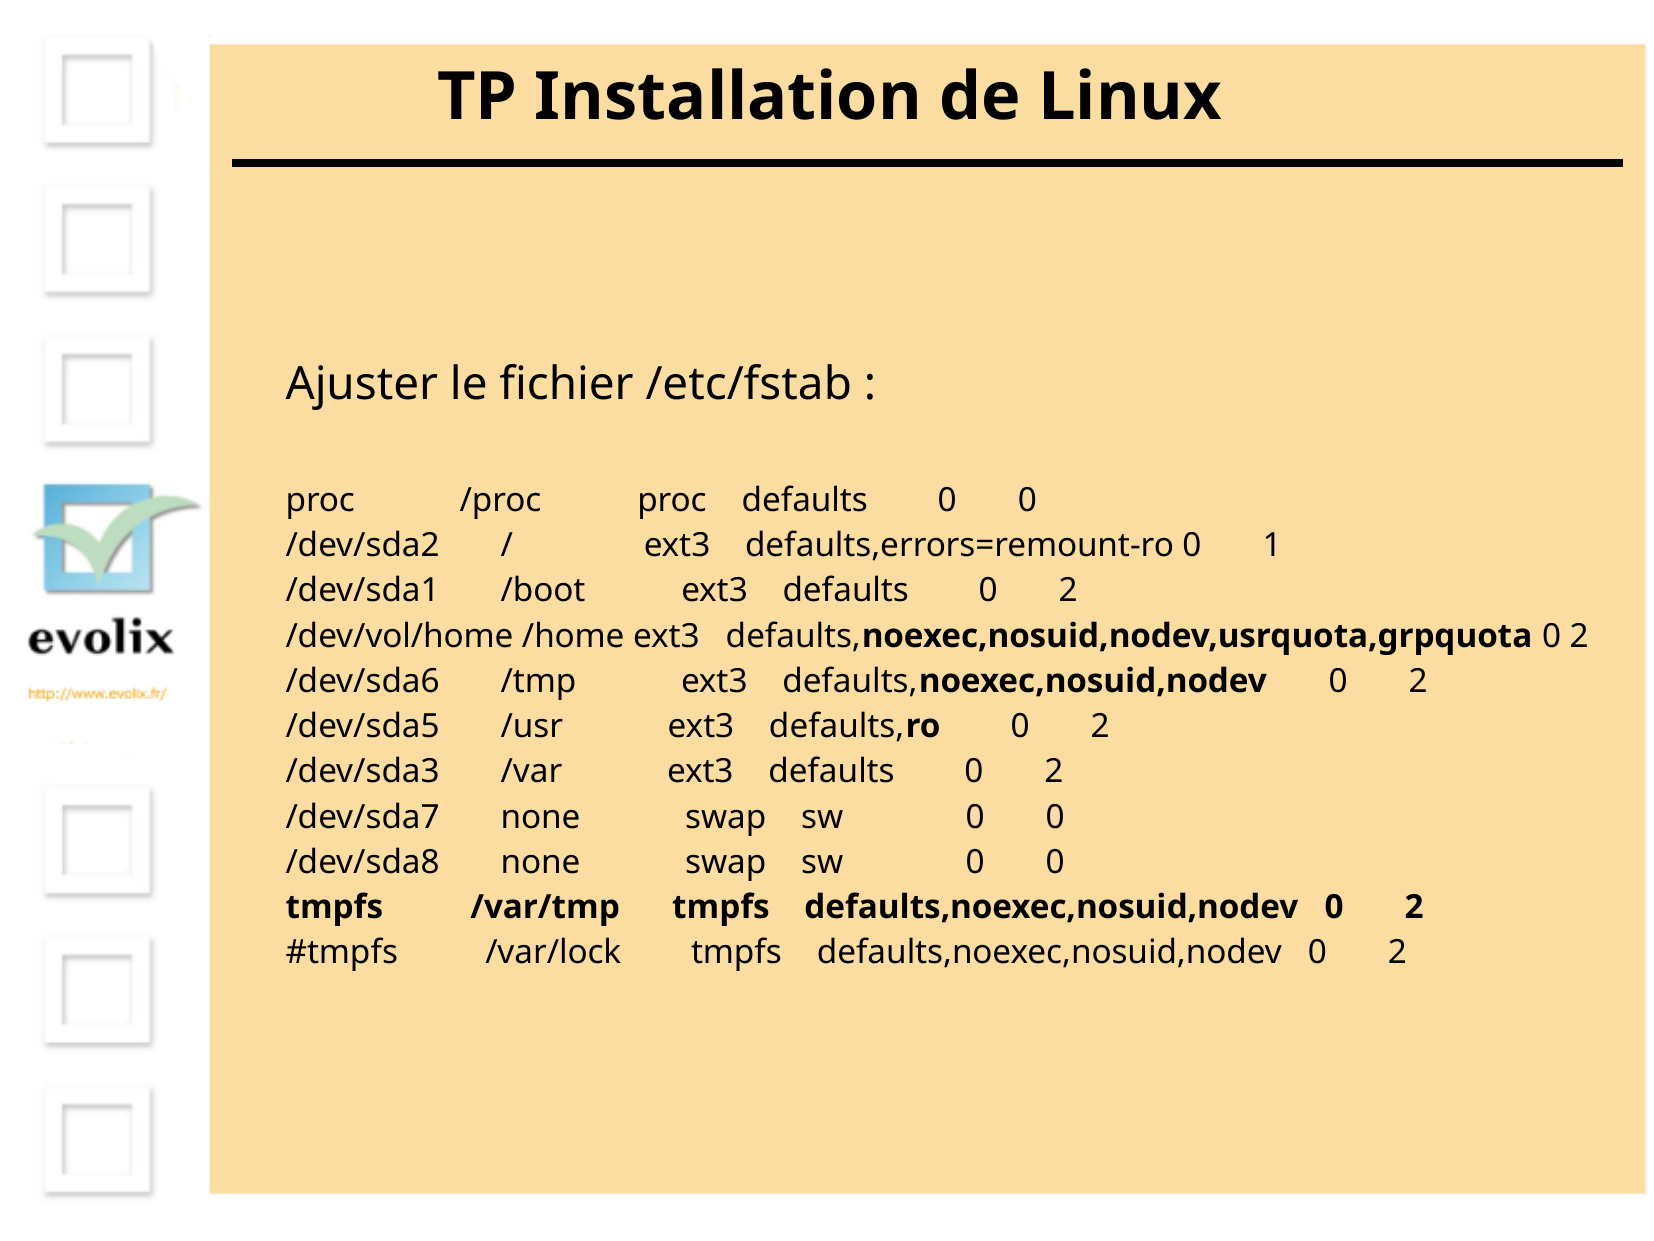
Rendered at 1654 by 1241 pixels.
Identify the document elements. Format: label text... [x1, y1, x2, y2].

picture [0, 35, 1654, 1204]
title TP Installation de Linux [21, 18, 1638, 169]
subtitle Ajuster le fichier /etc/fstab : proc /proc proc defaults 0 0 /dev/sda2 / ext3 defaults,errors=remount-ro 0 1 /dev/sda1 /boot ext3 defaults 0 2 /dev/vol/home /home ext3 defaults,noexec,nosuid,nodev,usrquota,grpquota 0 2 /dev/sda6 /tmp ext3 defaults,noexec,nosuid,nodev 0 2 /dev/sda5 /usr ext3 defaults,ro 0 2 /dev/sda3 /var ext3 defaults 0 2 /dev/sda7 none swap sw 0 0 /dev/sda8 none swap sw 0 0 tmpfs /var/tmp tmpfs defaults,noexec,nosuid,nodev 0 2 #tmpfs /var/lock tmpfs defaults,noexec,nosuid,nodev 0 2 [210, 173, 1617, 1194]
